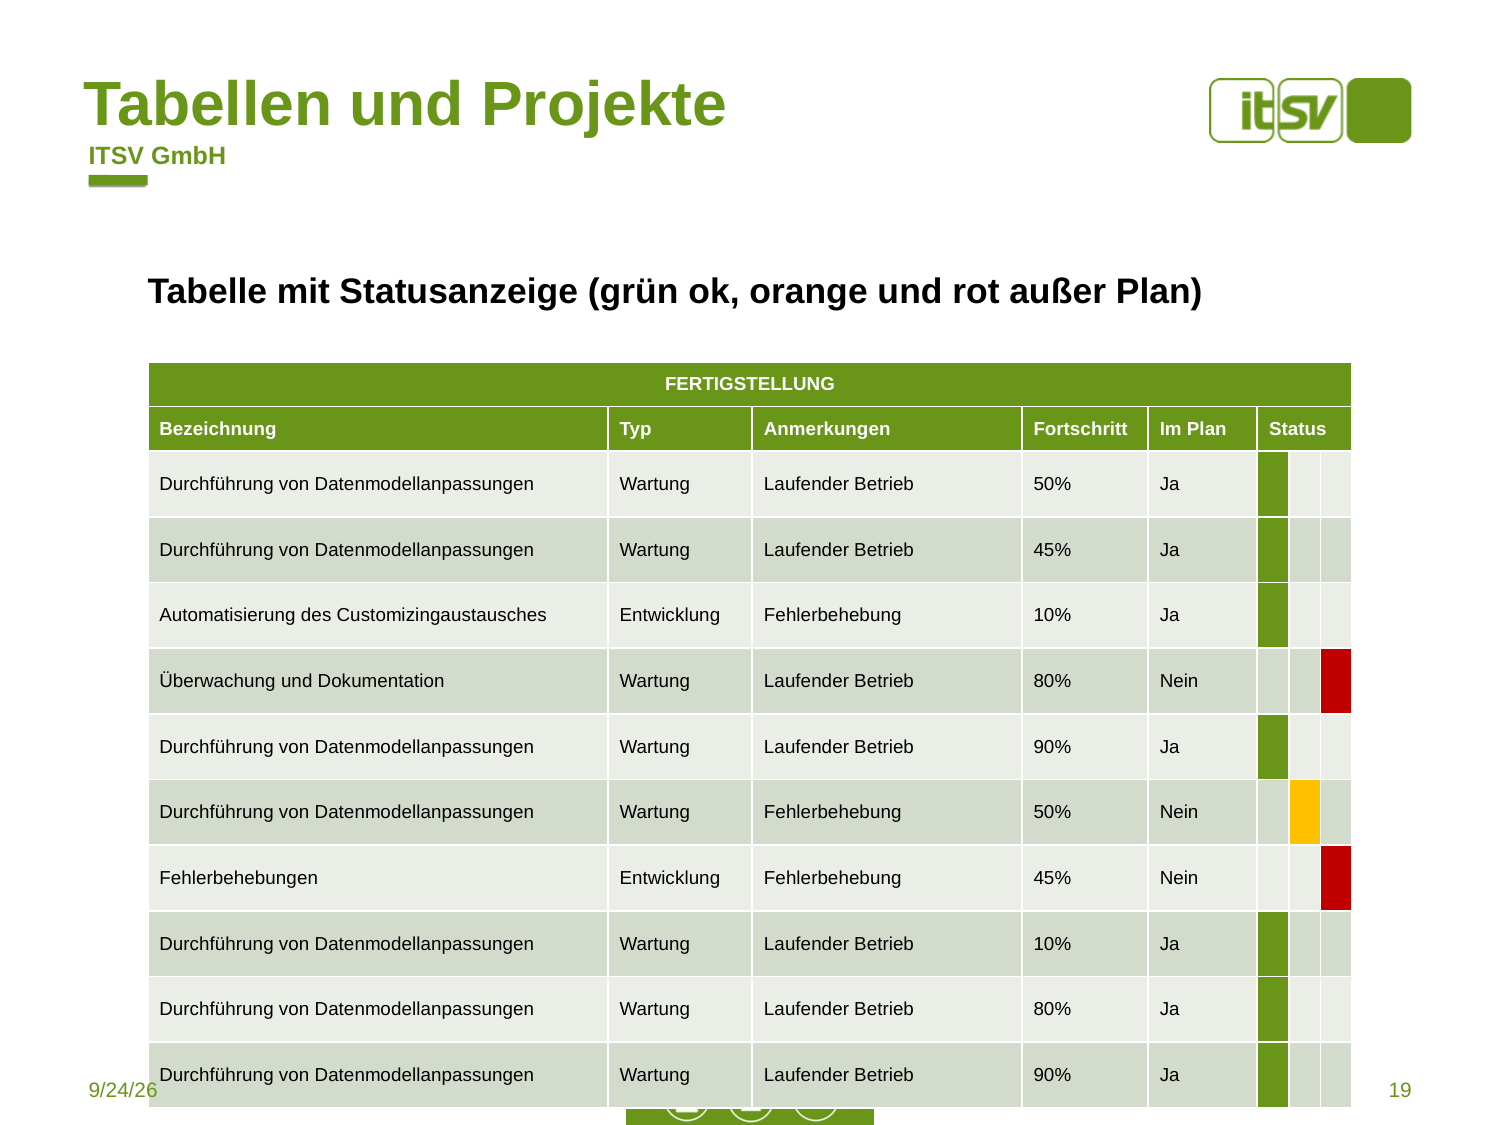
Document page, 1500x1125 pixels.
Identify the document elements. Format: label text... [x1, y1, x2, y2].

table_cell Ja [1149, 912, 1256, 976]
table_cell Typ [609, 407, 751, 450]
table_cell 90% [1023, 1043, 1147, 1107]
table_cell [1290, 649, 1320, 713]
table_cell Laufender Betrieb [753, 977, 1021, 1041]
table_cell Fehlerbehebungen [149, 846, 607, 910]
table_cell Durchführung von Datenmodellanpassungen [149, 977, 607, 1041]
table_cell Nein [1149, 846, 1256, 910]
table_cell Wartung [609, 452, 751, 516]
table_cell Entwicklung [609, 583, 751, 647]
table_cell Fehlerbehebung [753, 583, 1021, 647]
slide_number <number> [1074, 1076, 1412, 1115]
table_cell Ja [1149, 1043, 1256, 1076]
table_cell Durchführung von Datenmodellanpassungen [149, 912, 607, 976]
table_cell Status [1258, 407, 1351, 450]
table_cell [1321, 977, 1351, 1041]
table_cell Ja [1149, 518, 1256, 582]
table_cell 80% [1023, 649, 1147, 713]
table_cell Anmerkungen [753, 407, 1021, 450]
table_cell Fortschritt [1023, 407, 1147, 450]
table_cell [1258, 912, 1288, 976]
table_cell Laufender Betrieb [753, 1043, 1021, 1107]
table_cell [1258, 977, 1288, 1041]
table_cell 90% [1023, 715, 1147, 779]
table_cell Ja [1149, 583, 1256, 647]
table_cell Wartung [609, 912, 751, 976]
table_cell Laufender Betrieb [753, 912, 1021, 976]
table_cell Wartung [609, 780, 751, 844]
table_cell 45% [1023, 518, 1147, 582]
table_cell [1290, 452, 1320, 516]
table_cell [1321, 518, 1351, 582]
table_cell 10% [1023, 583, 1147, 647]
table_cell 50% [1023, 780, 1147, 844]
table_cell Bezeichnung [149, 407, 607, 450]
table_cell [1321, 846, 1351, 910]
table_cell [1258, 715, 1288, 779]
table_cell Laufender Betrieb [753, 518, 1021, 582]
table_cell [1258, 518, 1288, 582]
table_cell Laufender Betrieb [753, 452, 1021, 516]
table_cell Wartung [609, 518, 751, 582]
picture [1209, 78, 1412, 143]
table_cell [1321, 1043, 1351, 1076]
table_cell Wartung [609, 649, 751, 713]
table_cell Durchführung von Datenmodellanpassungen [149, 780, 607, 844]
table_cell Durchführung von Datenmodellanpassungen [149, 715, 607, 779]
table_cell 50% [1023, 452, 1147, 516]
picture [626, 1109, 874, 1125]
table_cell [1290, 715, 1320, 779]
table_cell Laufender Betrieb [753, 649, 1021, 713]
table_cell [1290, 780, 1320, 844]
table_cell Laufender Betrieb [753, 715, 1021, 779]
table_cell [1258, 1043, 1288, 1076]
slide_number 2/24/20 [88, 1076, 425, 1115]
table_cell [1290, 583, 1320, 647]
table_cell [1321, 780, 1351, 844]
table_cell [1321, 452, 1351, 516]
table_cell 80% [1023, 977, 1147, 1041]
title Tabellen und Projekte [83, 62, 1190, 139]
table_cell Ja [1149, 452, 1256, 516]
table_cell Wartung [609, 715, 751, 779]
table_cell [1290, 518, 1320, 582]
table_cell [1321, 715, 1351, 779]
table_cell Ja [1149, 977, 1256, 1041]
table_cell [1290, 912, 1320, 976]
subtitle Tabelle mit Statusanzeige (grün ok, orange und rot außer Plan) [147, 268, 1353, 312]
table_cell Fehlerbehebung [753, 846, 1021, 910]
table_cell 45% [1023, 846, 1147, 910]
table_cell Fehlerbehebung [753, 780, 1021, 844]
table_cell [1258, 649, 1288, 713]
table_cell [1321, 649, 1351, 713]
table_cell Nein [1149, 649, 1256, 713]
table_cell Automatisierung des Customizingaustausches [149, 583, 607, 647]
table_cell [1258, 846, 1288, 910]
table_cell Wartung [609, 1043, 751, 1107]
table_cell Durchführung von Datenmodellanpassungen [149, 452, 607, 516]
table_cell Im Plan [1149, 407, 1256, 450]
table_cell 10% [1023, 912, 1147, 976]
table_cell Nein [1149, 780, 1256, 844]
table_cell Überwachung und Dokumentation [149, 649, 607, 713]
table_cell [1321, 912, 1351, 976]
table_cell Wartung [609, 977, 751, 1041]
table_cell [1290, 846, 1320, 910]
table_cell Entwicklung [609, 846, 751, 910]
table_cell [1258, 780, 1288, 844]
table_cell [1258, 583, 1288, 647]
table_cell [1258, 452, 1288, 516]
table_header Fertigstellung [149, 363, 1351, 406]
table_cell [1290, 1043, 1320, 1076]
table_cell [1290, 977, 1320, 1041]
table_cell Durchführung von Datenmodellanpassungen [149, 1043, 607, 1107]
table_cell [1321, 583, 1351, 647]
table_cell Ja [1149, 715, 1256, 779]
table_cell Durchführung von Datenmodellanpassungen [149, 518, 607, 582]
